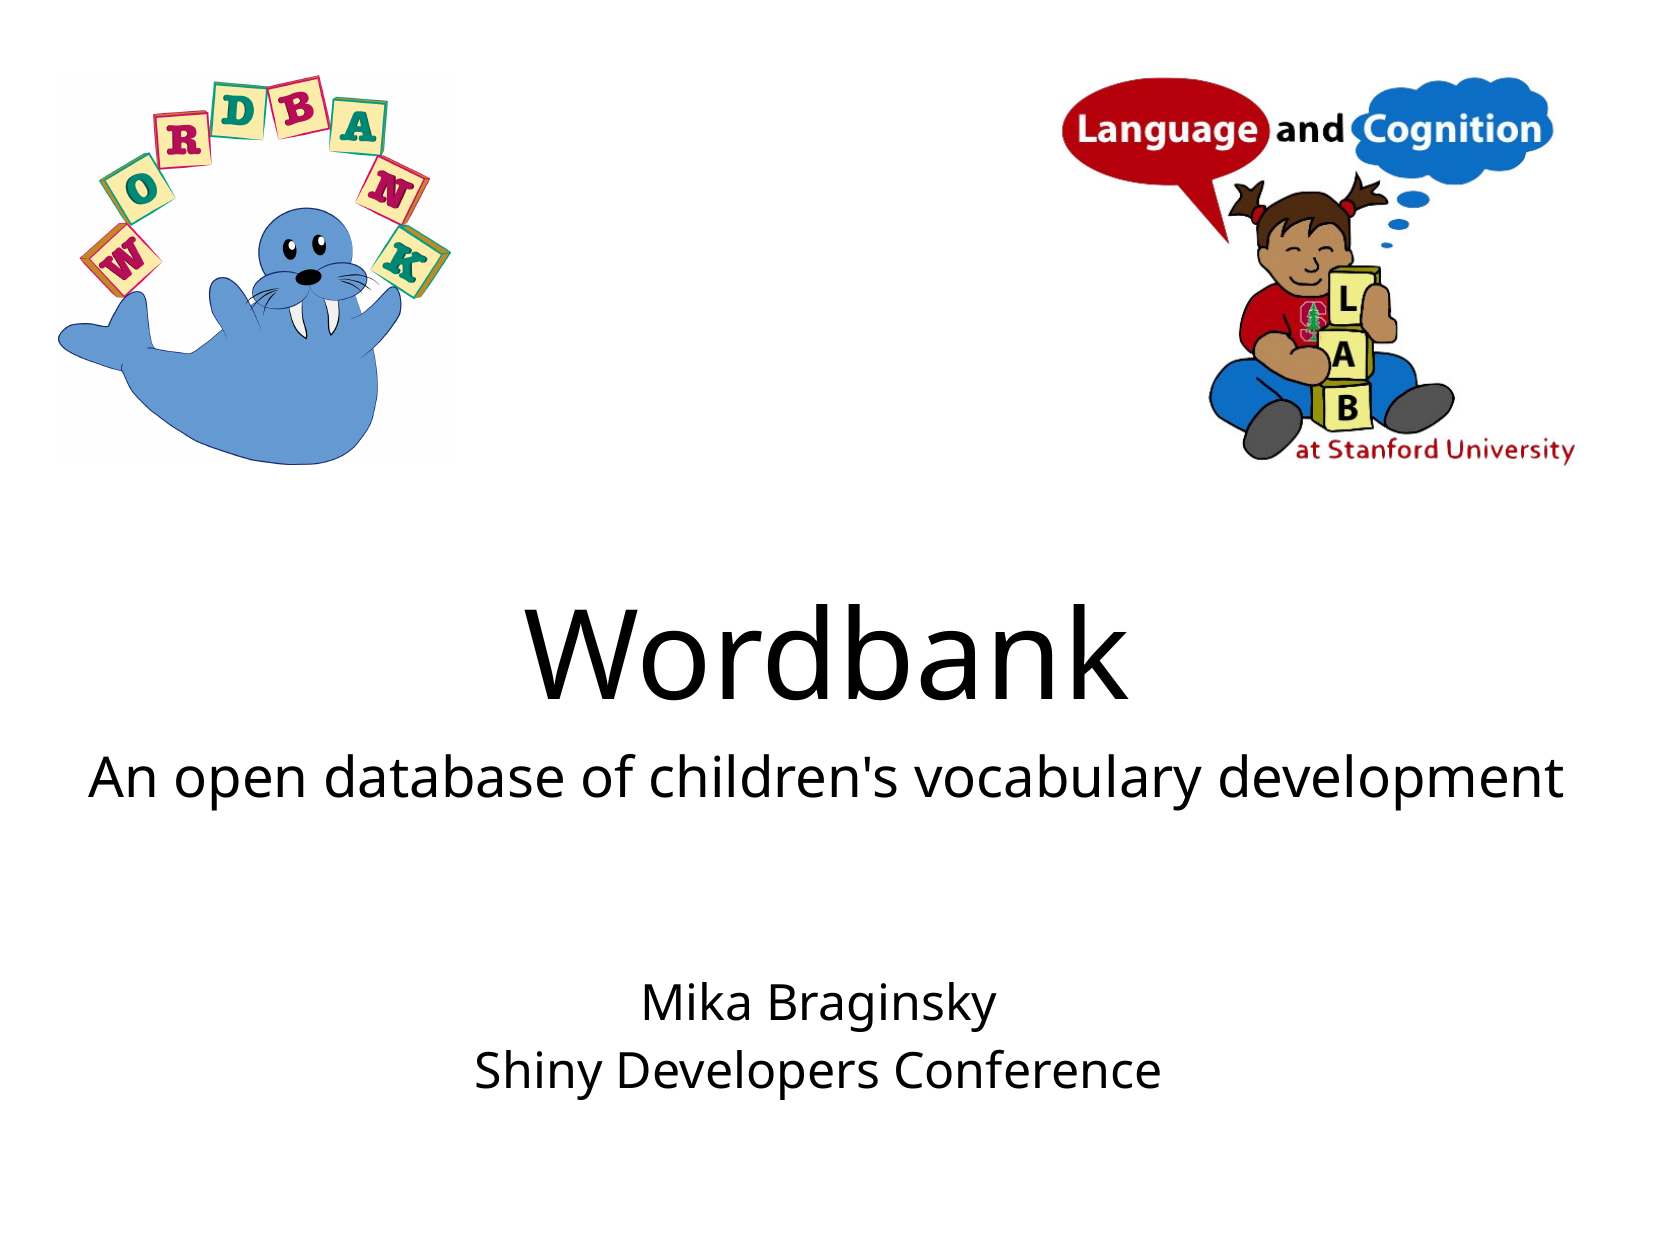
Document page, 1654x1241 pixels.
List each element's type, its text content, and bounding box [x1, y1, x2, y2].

picture [1037, 55, 1591, 481]
text_box Mika Braginsky Shiny Developers Conference [75, 885, 1564, 1185]
picture [58, 75, 451, 466]
subtitle Wordbank An open database of children's vocabulary development [82, 390, 1571, 990]
